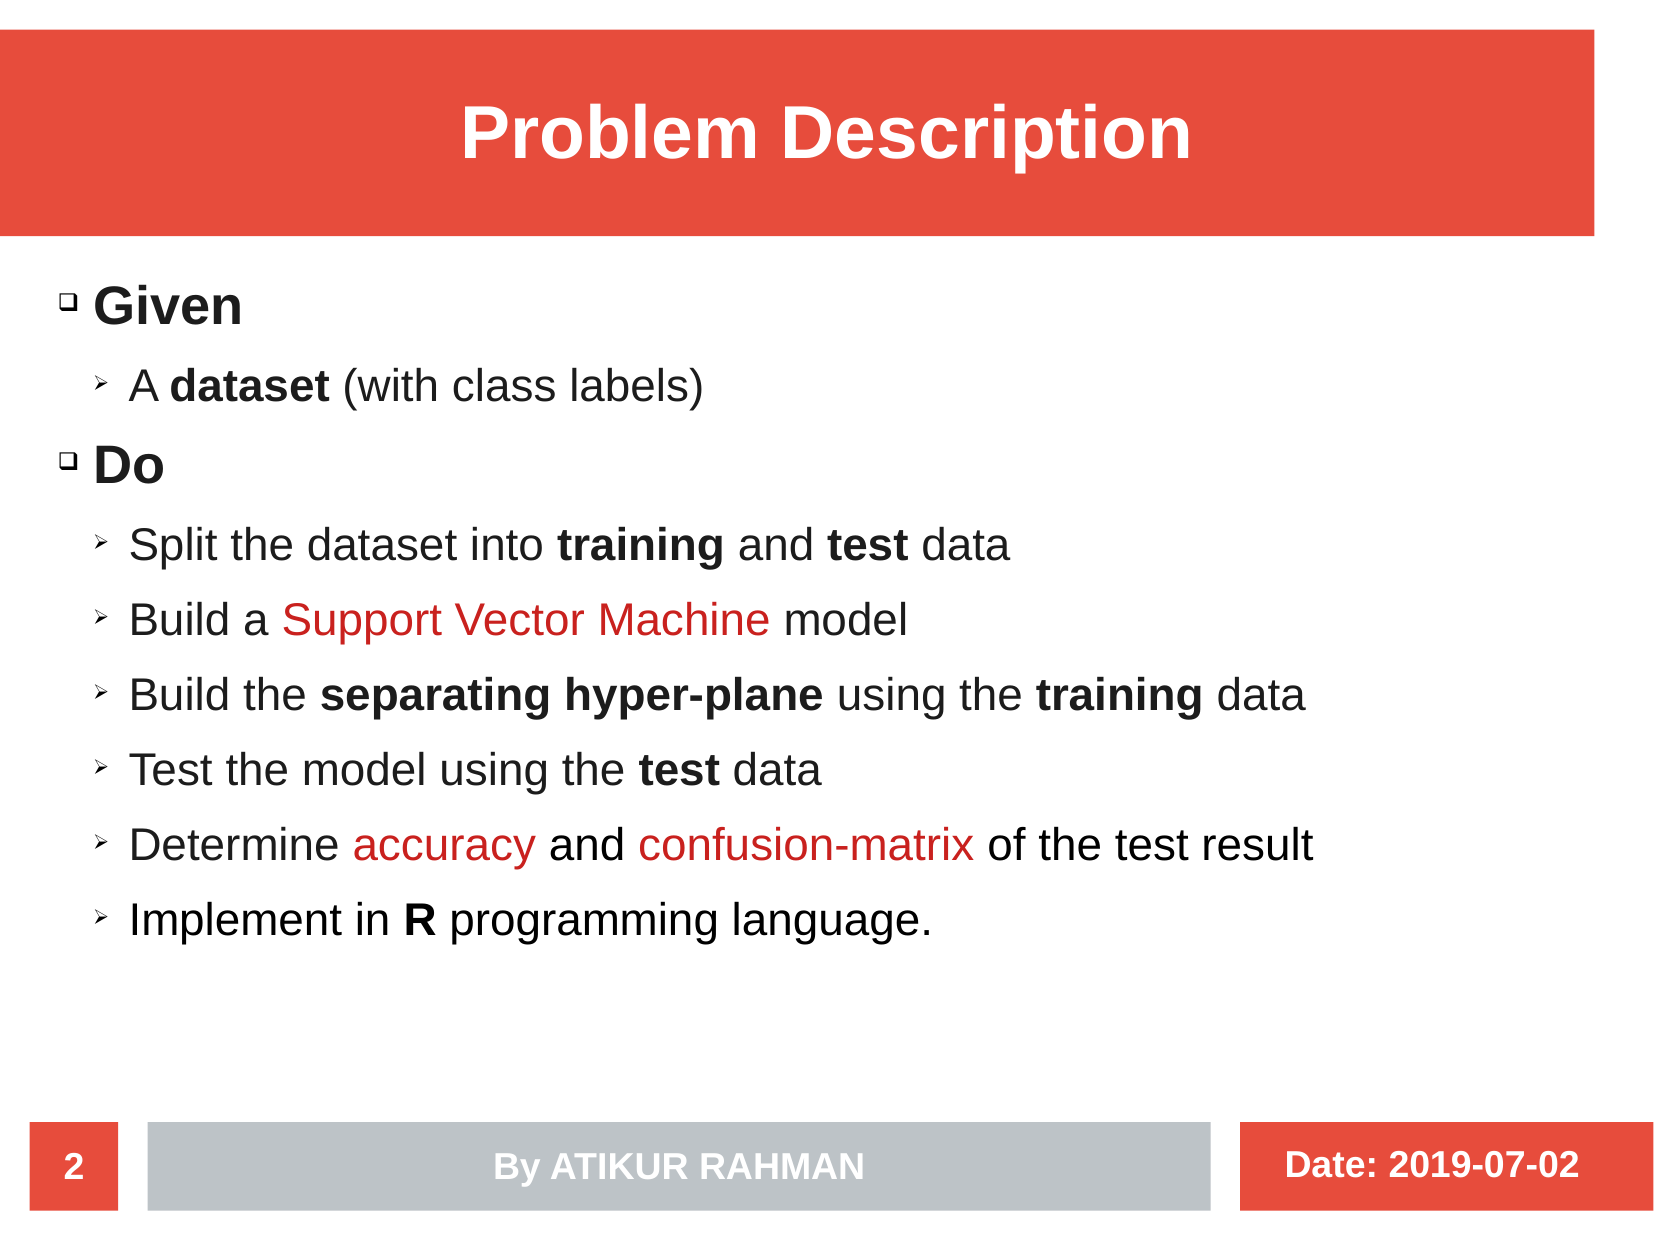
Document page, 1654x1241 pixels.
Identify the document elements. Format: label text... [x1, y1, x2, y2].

list Given A dataset (with class labels) Do Split the dataset into training and test data Build a Support Vector Machine model Build the separating hyper-plane using the training data Test the model using the test data Determine accuracy and confusion-matrix of the test result Implement in R programming language. [57, 275, 1564, 1044]
title Problem Description [266, 59, 1388, 207]
